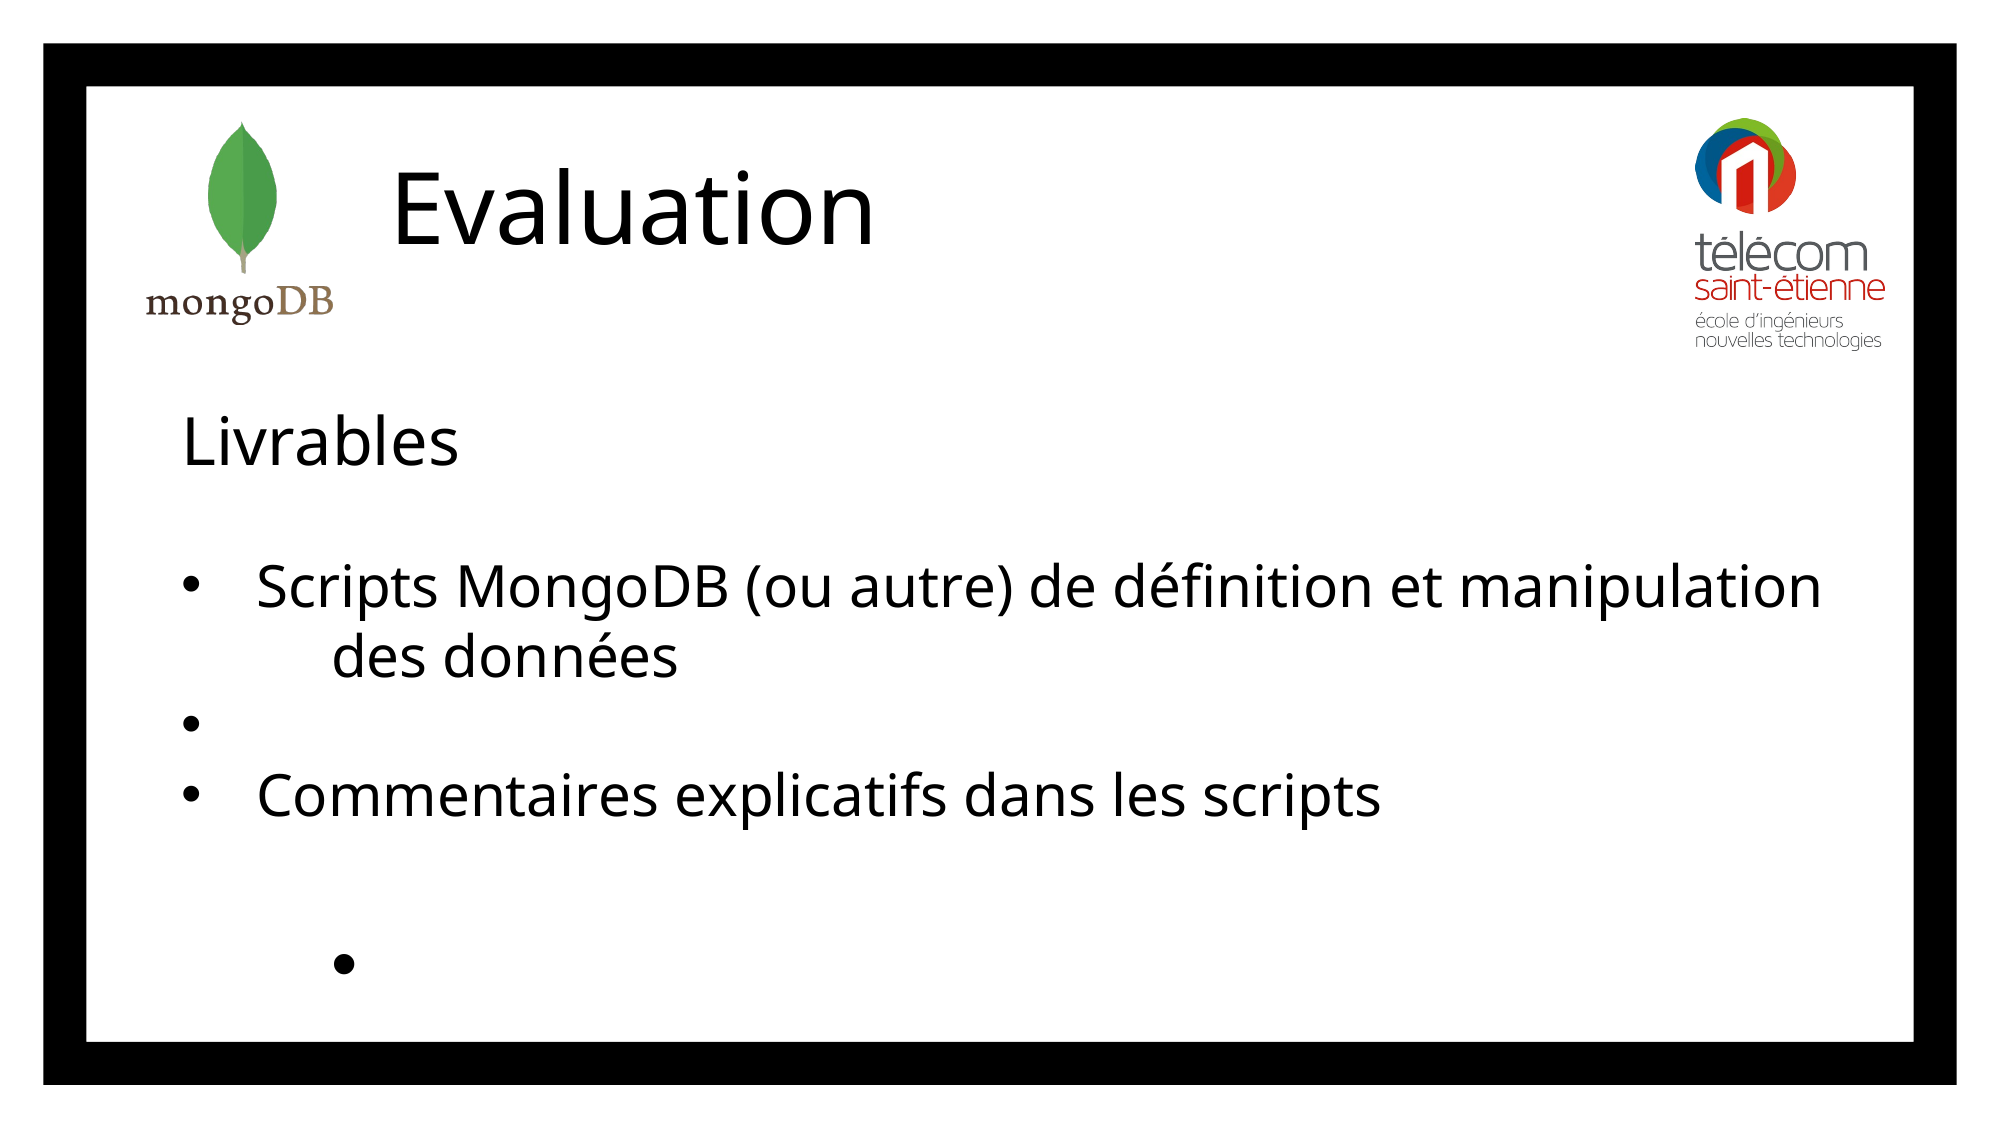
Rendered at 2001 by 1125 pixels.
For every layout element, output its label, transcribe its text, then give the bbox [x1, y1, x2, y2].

text_box Livrables Scripts MongoDB (ou autre) de définition et manipulation des données Commentaires explicatifs dans les scripts [166, 391, 1849, 1125]
title Evaluation [369, 138, 1849, 304]
picture [1715, 134, 1730, 138]
picture [145, 121, 333, 325]
picture [1695, 118, 1885, 351]
